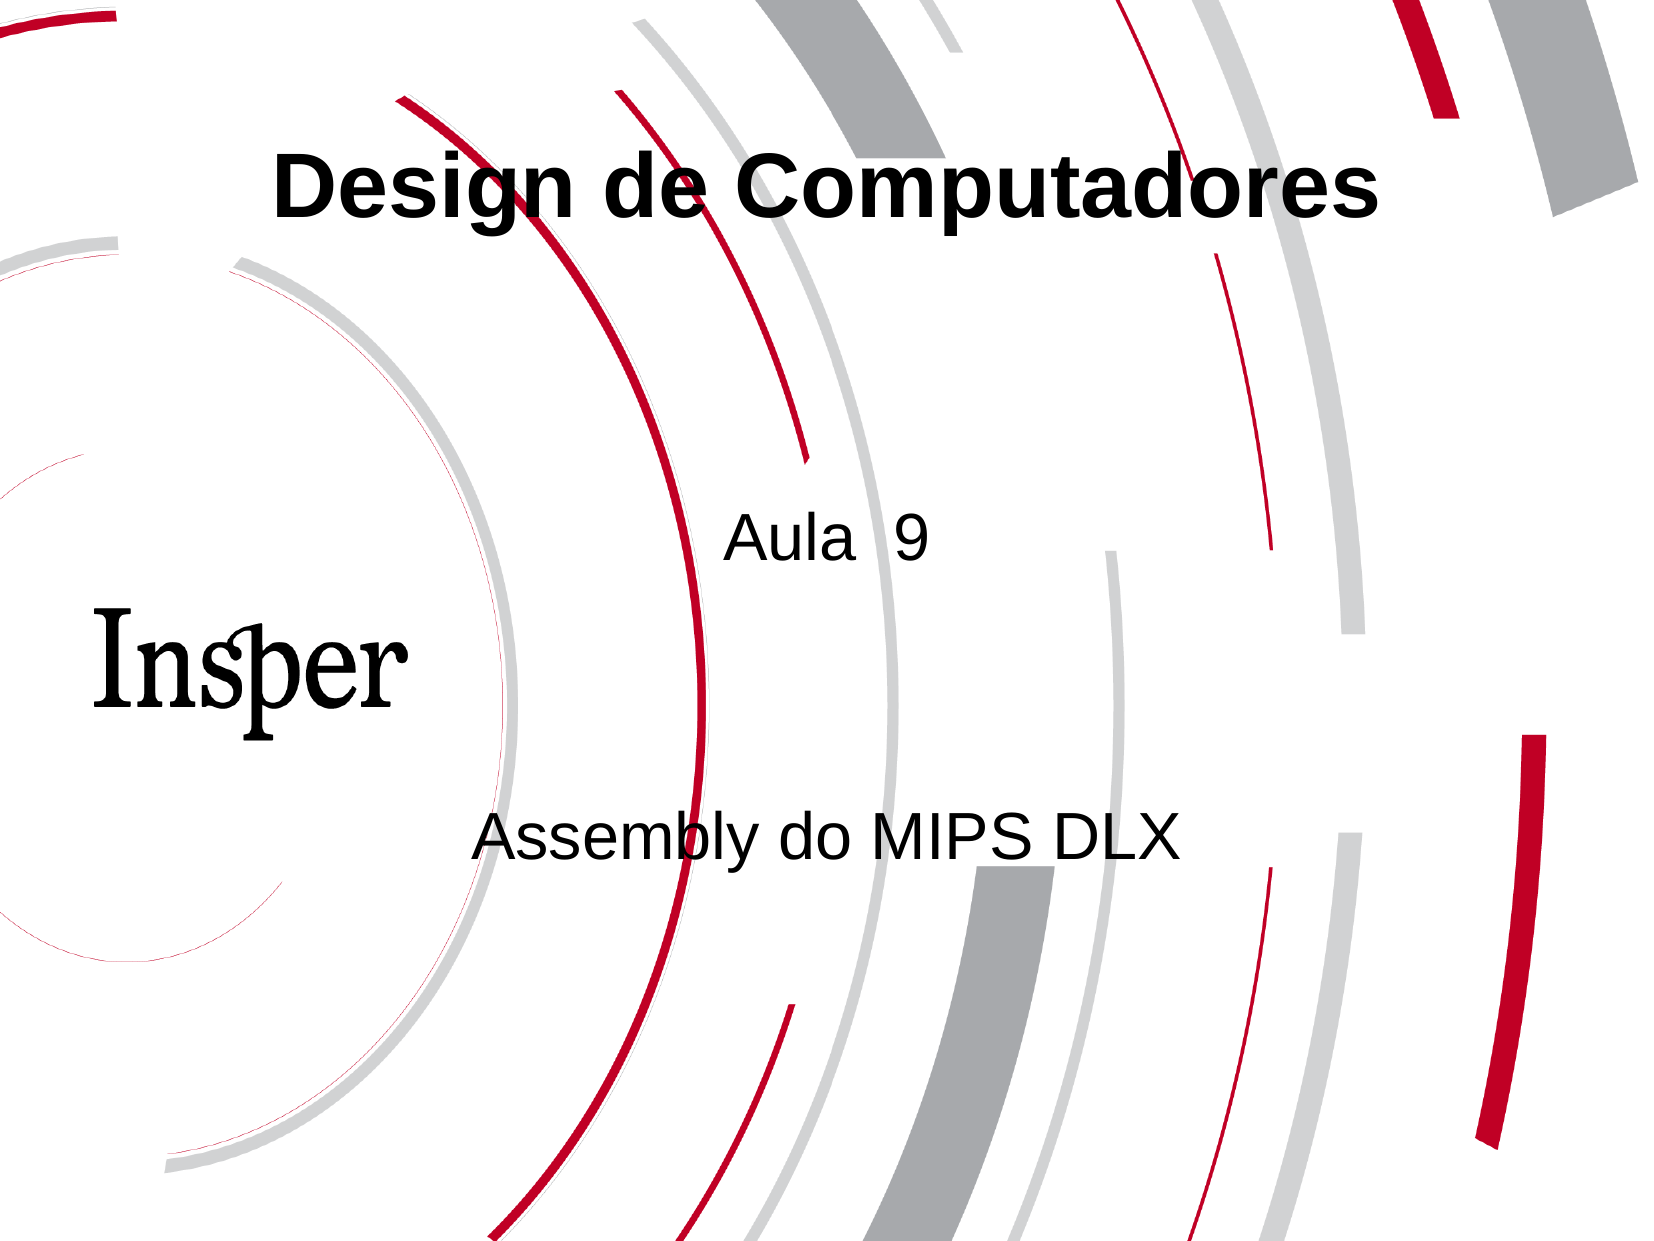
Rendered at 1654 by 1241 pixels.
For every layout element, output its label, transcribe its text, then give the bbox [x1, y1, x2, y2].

title Design de Computadores [113, 65, 1540, 290]
subtitle Aula 9 Assembly do MIPS DLX [82, 290, 1571, 1010]
picture [0, 0, 1654, 1241]
